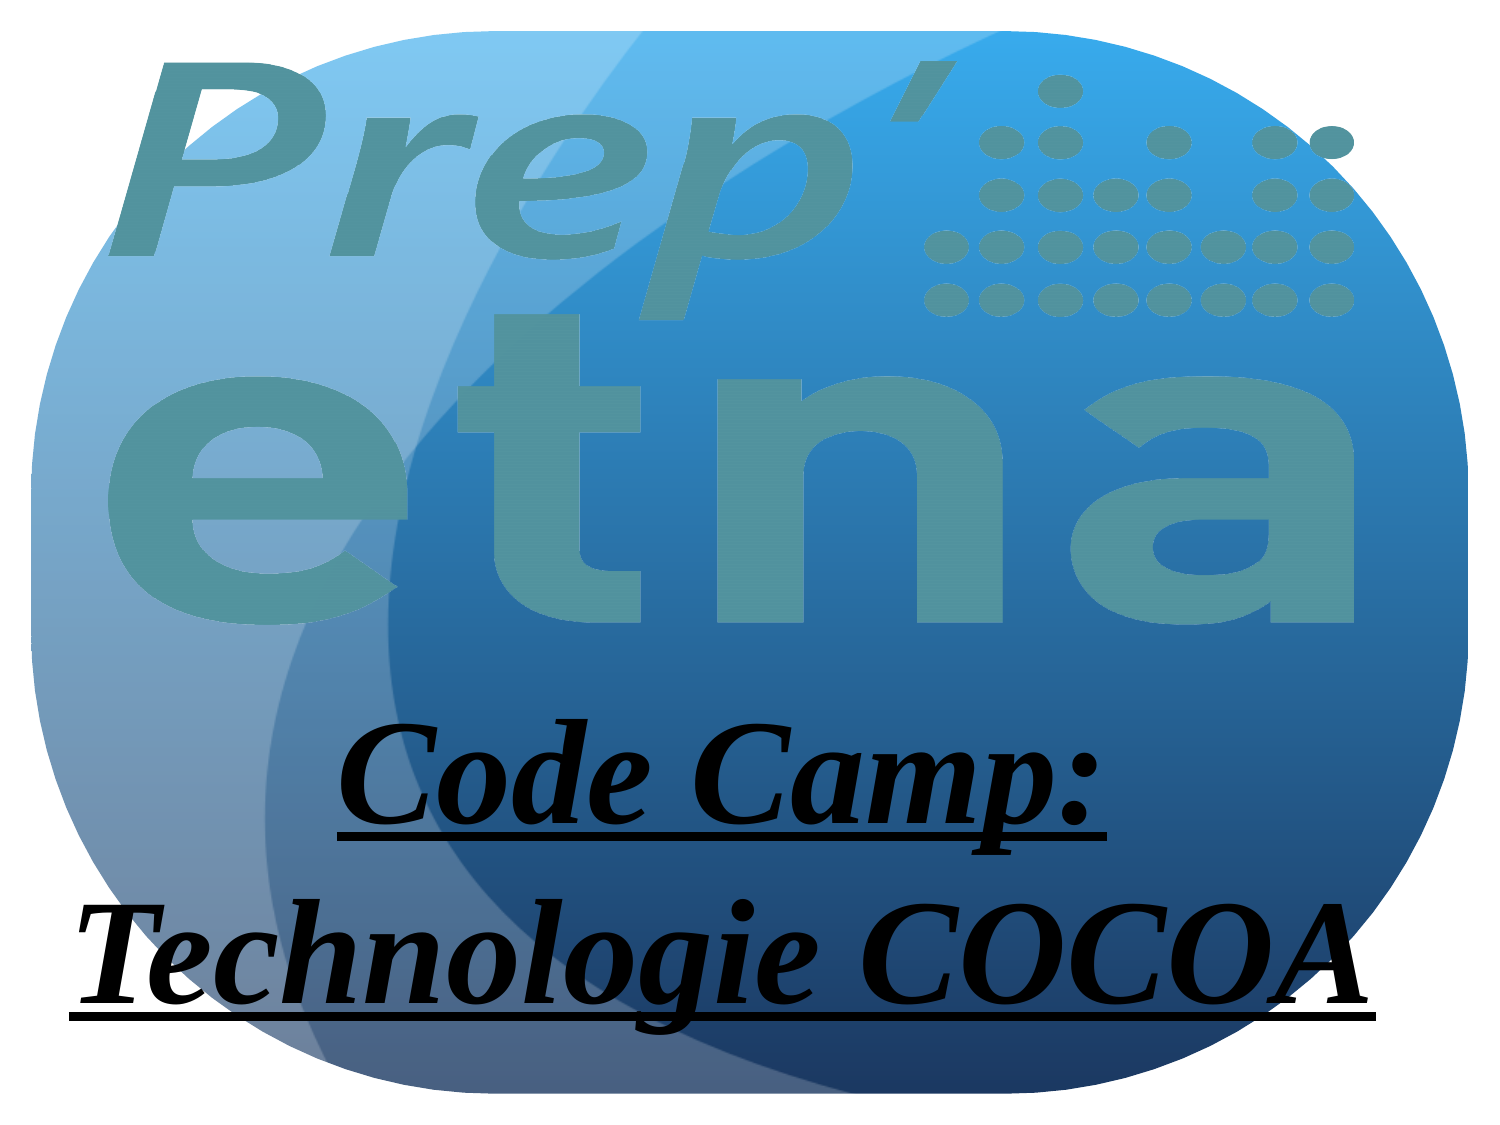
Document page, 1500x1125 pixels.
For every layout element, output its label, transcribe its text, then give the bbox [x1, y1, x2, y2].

picture [25, 30, 1474, 1095]
picture [108, 61, 1354, 625]
text_box Code Camp: Technologie COCOA [24, 45, 1420, 1042]
